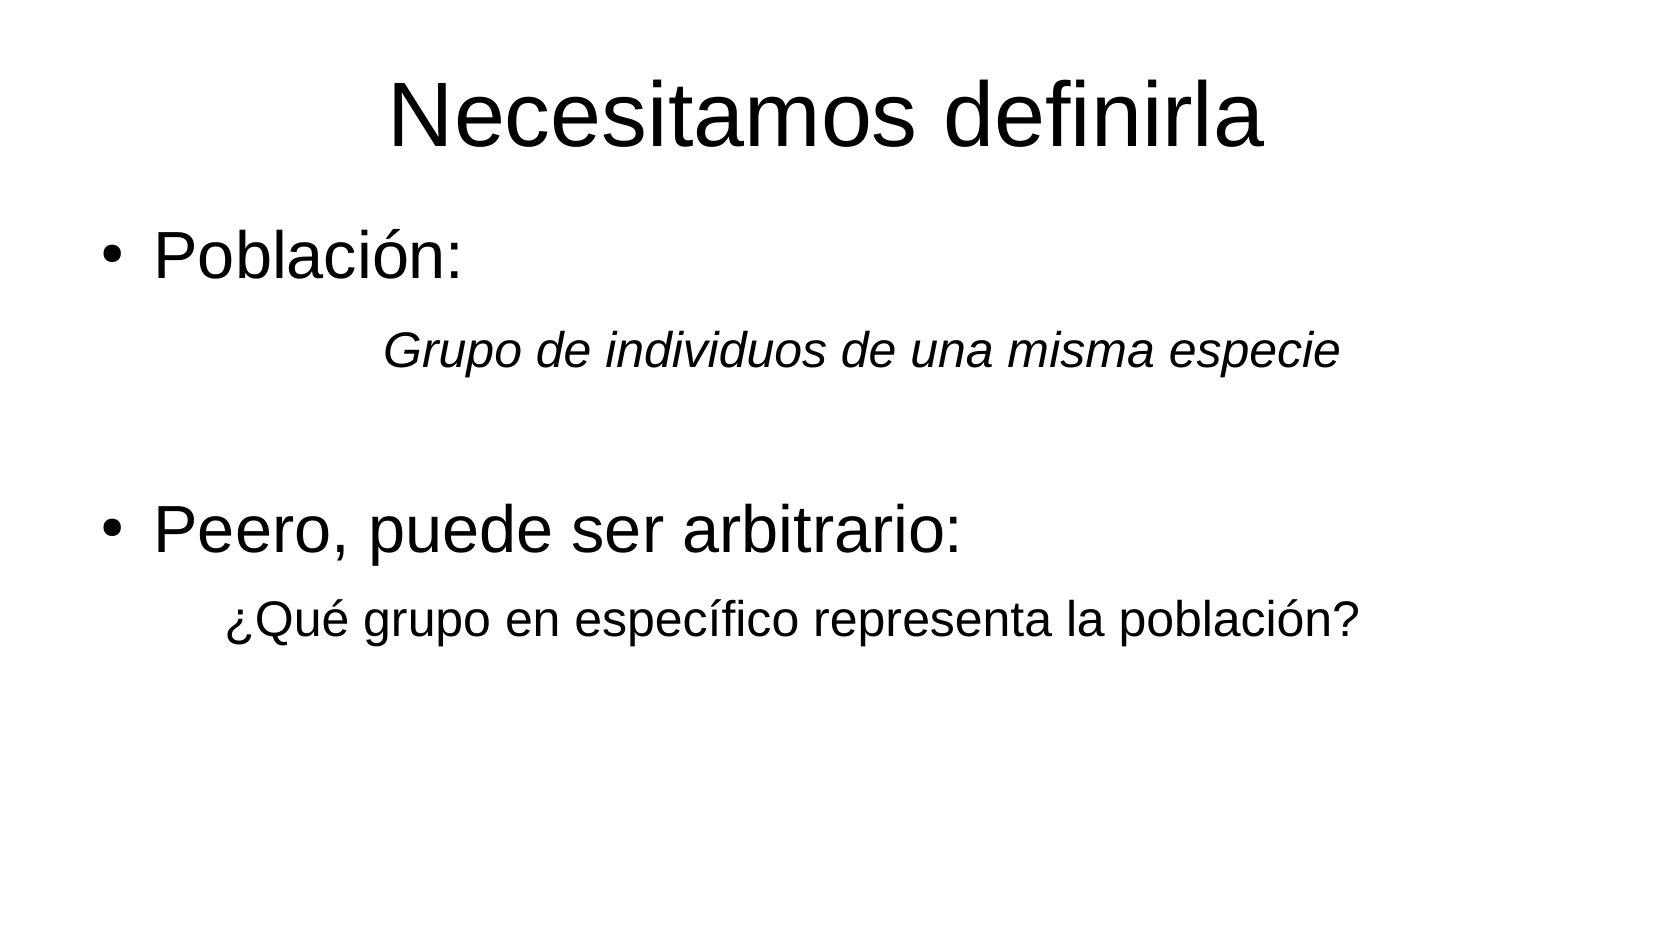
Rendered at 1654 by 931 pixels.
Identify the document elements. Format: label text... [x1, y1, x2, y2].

list Población: Grupo de individuos de una misma especie Peero, puede ser arbitrario: ¿Qué grupo en específico representa la población? [82, 217, 1571, 758]
title Necesitamos definirla [82, 37, 1571, 193]
